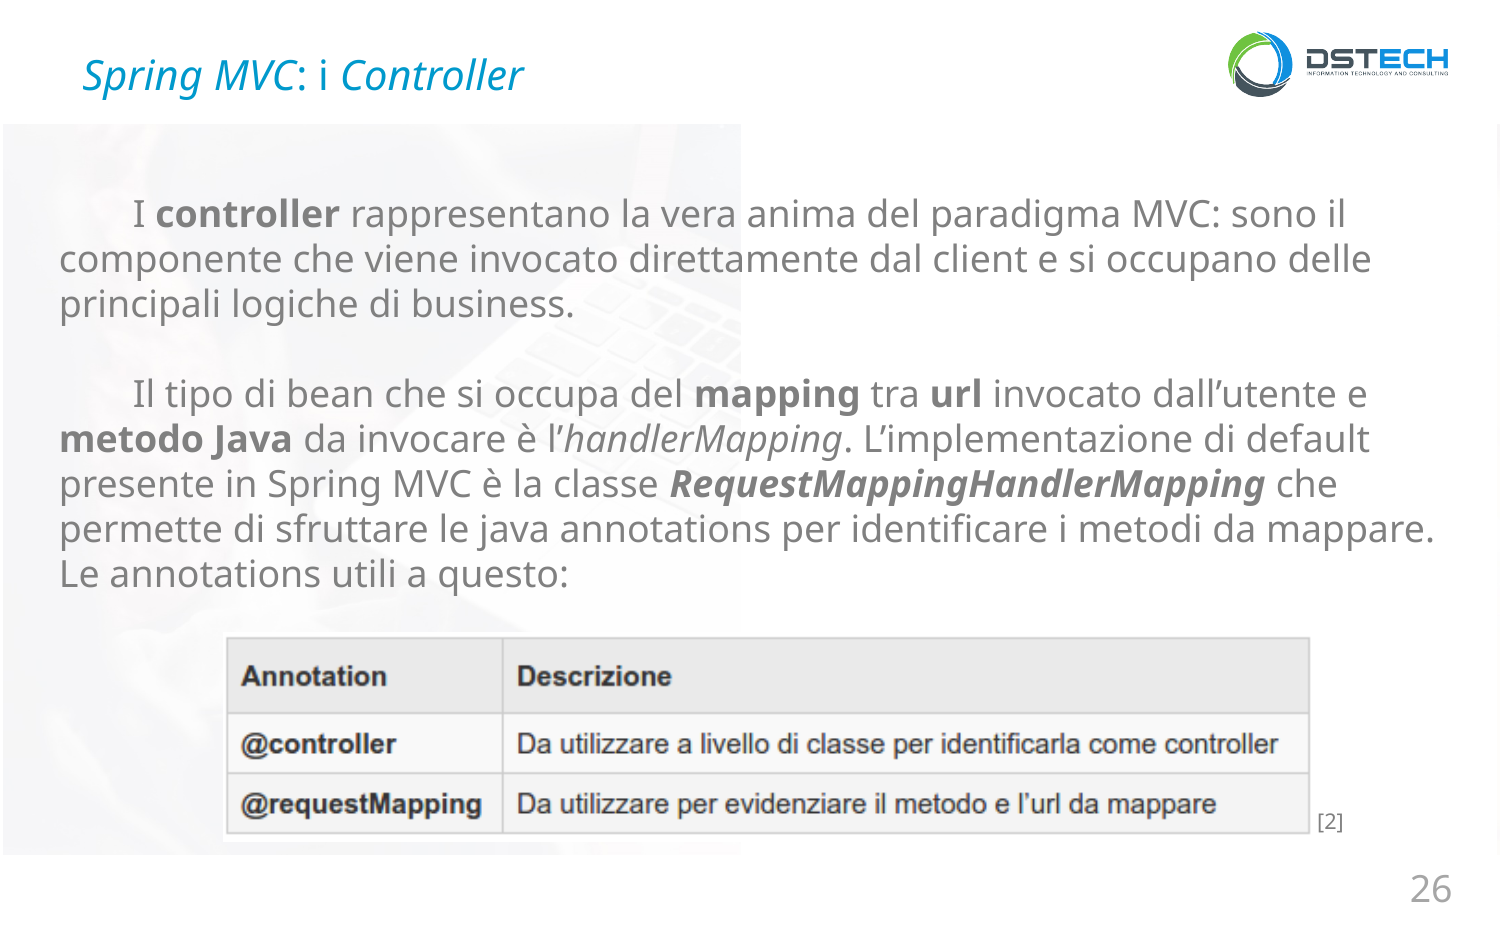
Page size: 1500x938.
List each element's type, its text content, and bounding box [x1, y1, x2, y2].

text_box [2] [1302, 794, 1396, 855]
text_box I controller rappresentano la vera anima del paradigma MVC: sono il componente che viene invocato direttamente dal client e si occupano delle principali logiche di business. Il tipo di bean che si occupa del mapping tra url invocato dall’utente e metodo Java da invocare è l’handlerMapping. L’implementazione di default presente in Spring MVC è la classe RequestMappingHandlerMapping che permette di sfruttare le java annotations per identificare i metodi da mappare. Le annotations utili a questo: [59, 145, 1453, 871]
picture [223, 632, 1316, 842]
picture [1228, 31, 1448, 97]
picture [3, 124, 741, 855]
text_box Spring MVC: i Controller [67, 41, 1034, 107]
text_box [741, 124, 1497, 869]
text_box 26 [1381, 864, 1460, 910]
